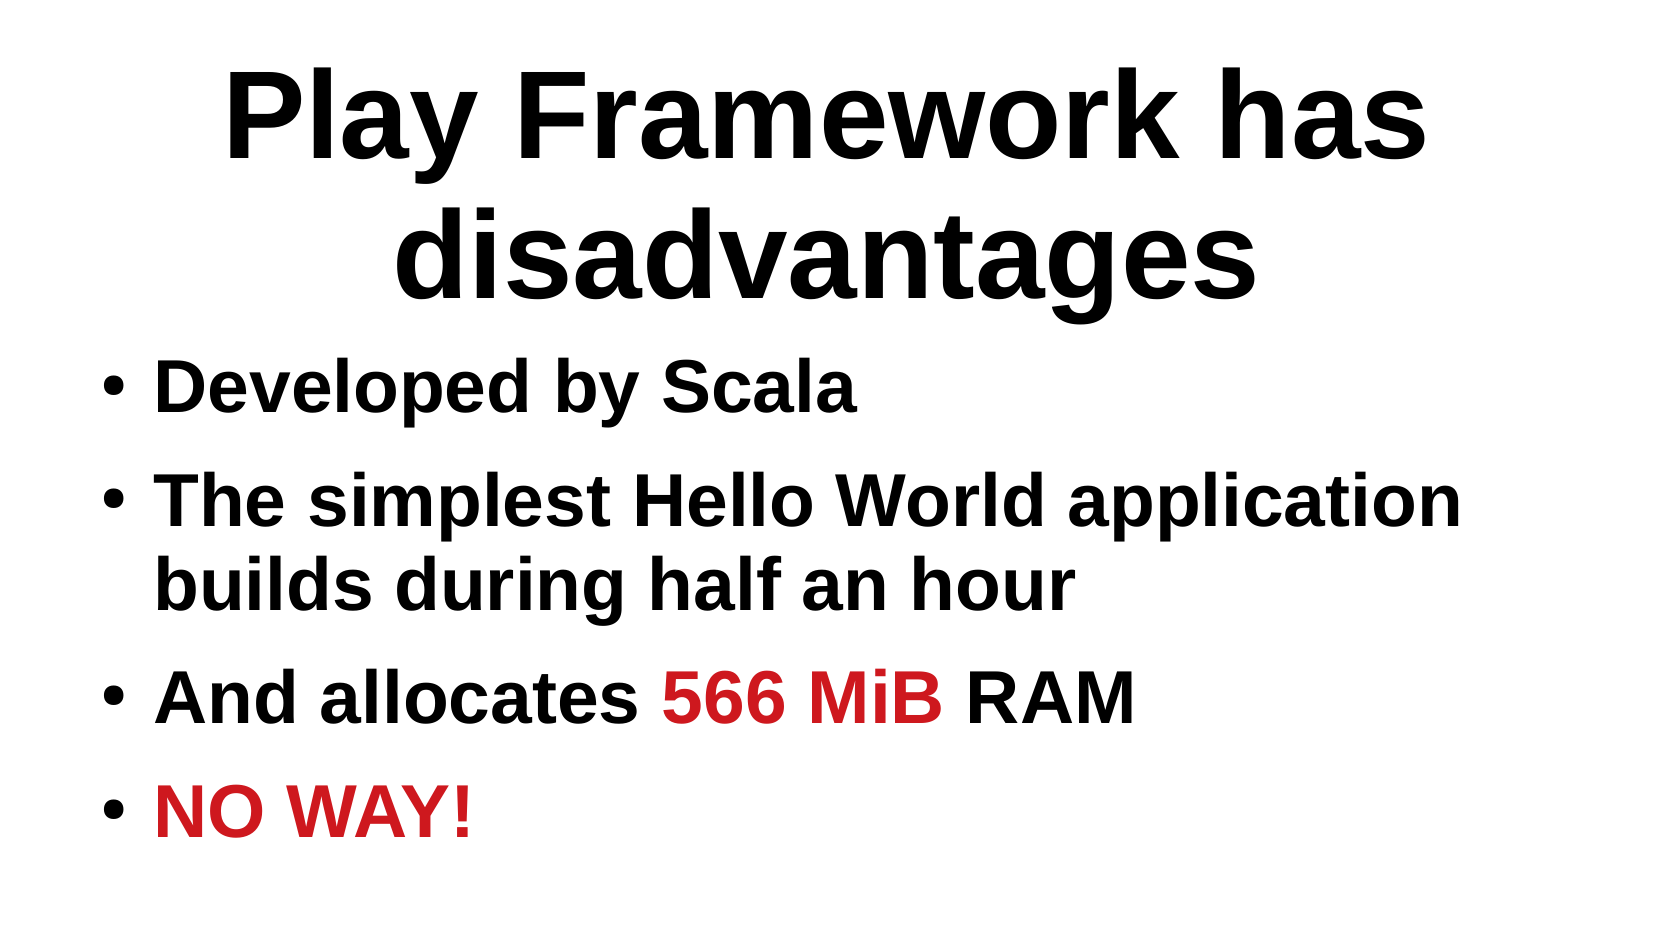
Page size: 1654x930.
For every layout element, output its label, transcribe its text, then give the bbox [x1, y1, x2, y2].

list Developed by Scala The simplest Hello World application builds during half an hour And allocates 566 MiB RAM NO WAY! [82, 344, 1571, 885]
title Play Framework has disadvantages [82, 44, 1571, 325]
